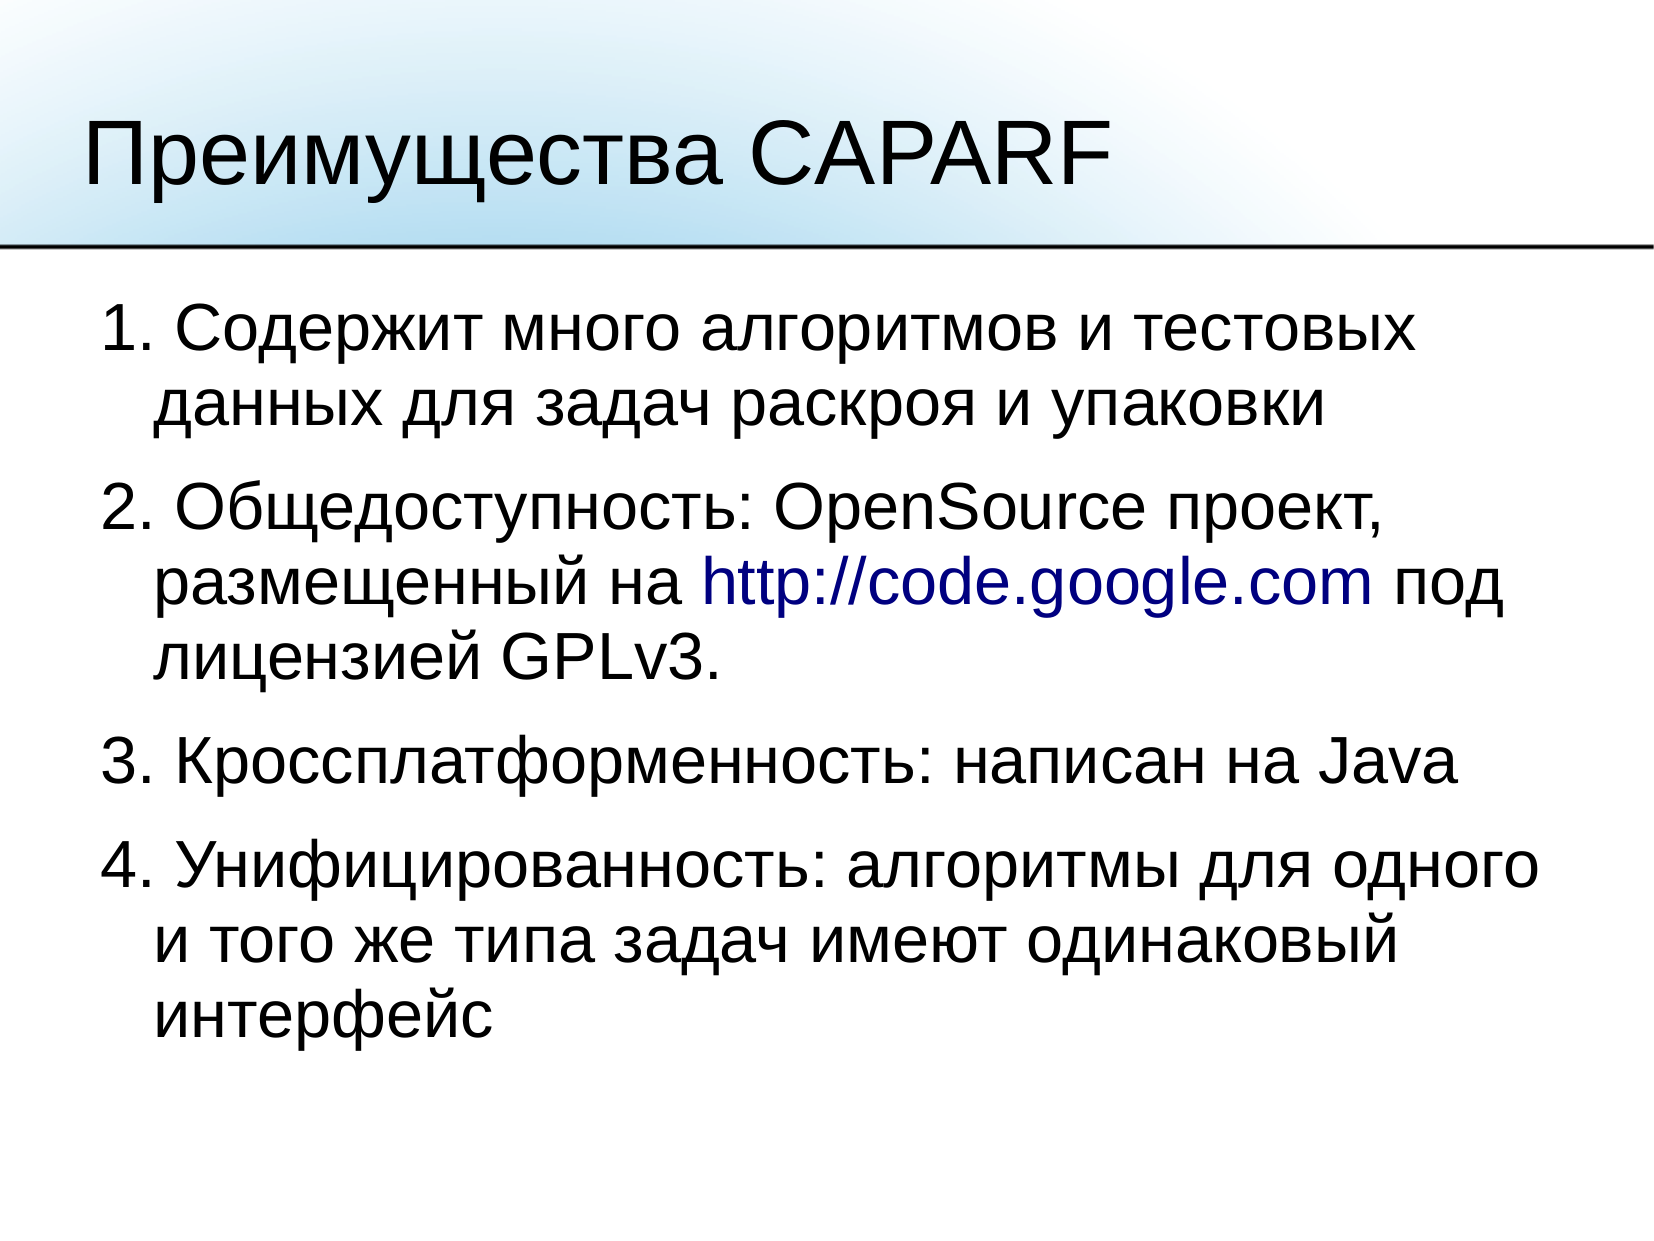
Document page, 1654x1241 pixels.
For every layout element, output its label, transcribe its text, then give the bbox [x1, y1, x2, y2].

list Содержит много алгоритмов и тестовых данных для задач раскроя и упаковки Общедоступность: OpenSource проект, размещенный на http://code.google.com под лицензией GPLv3. Кроссплатформенность: написан на Java Унифицированность: алгоритмы для одного и того же типа задач имеют одинаковый интерфейс [82, 290, 1571, 1094]
picture [0, 0, 1654, 1241]
title Преимущества CAPARF [82, 49, 1571, 257]
